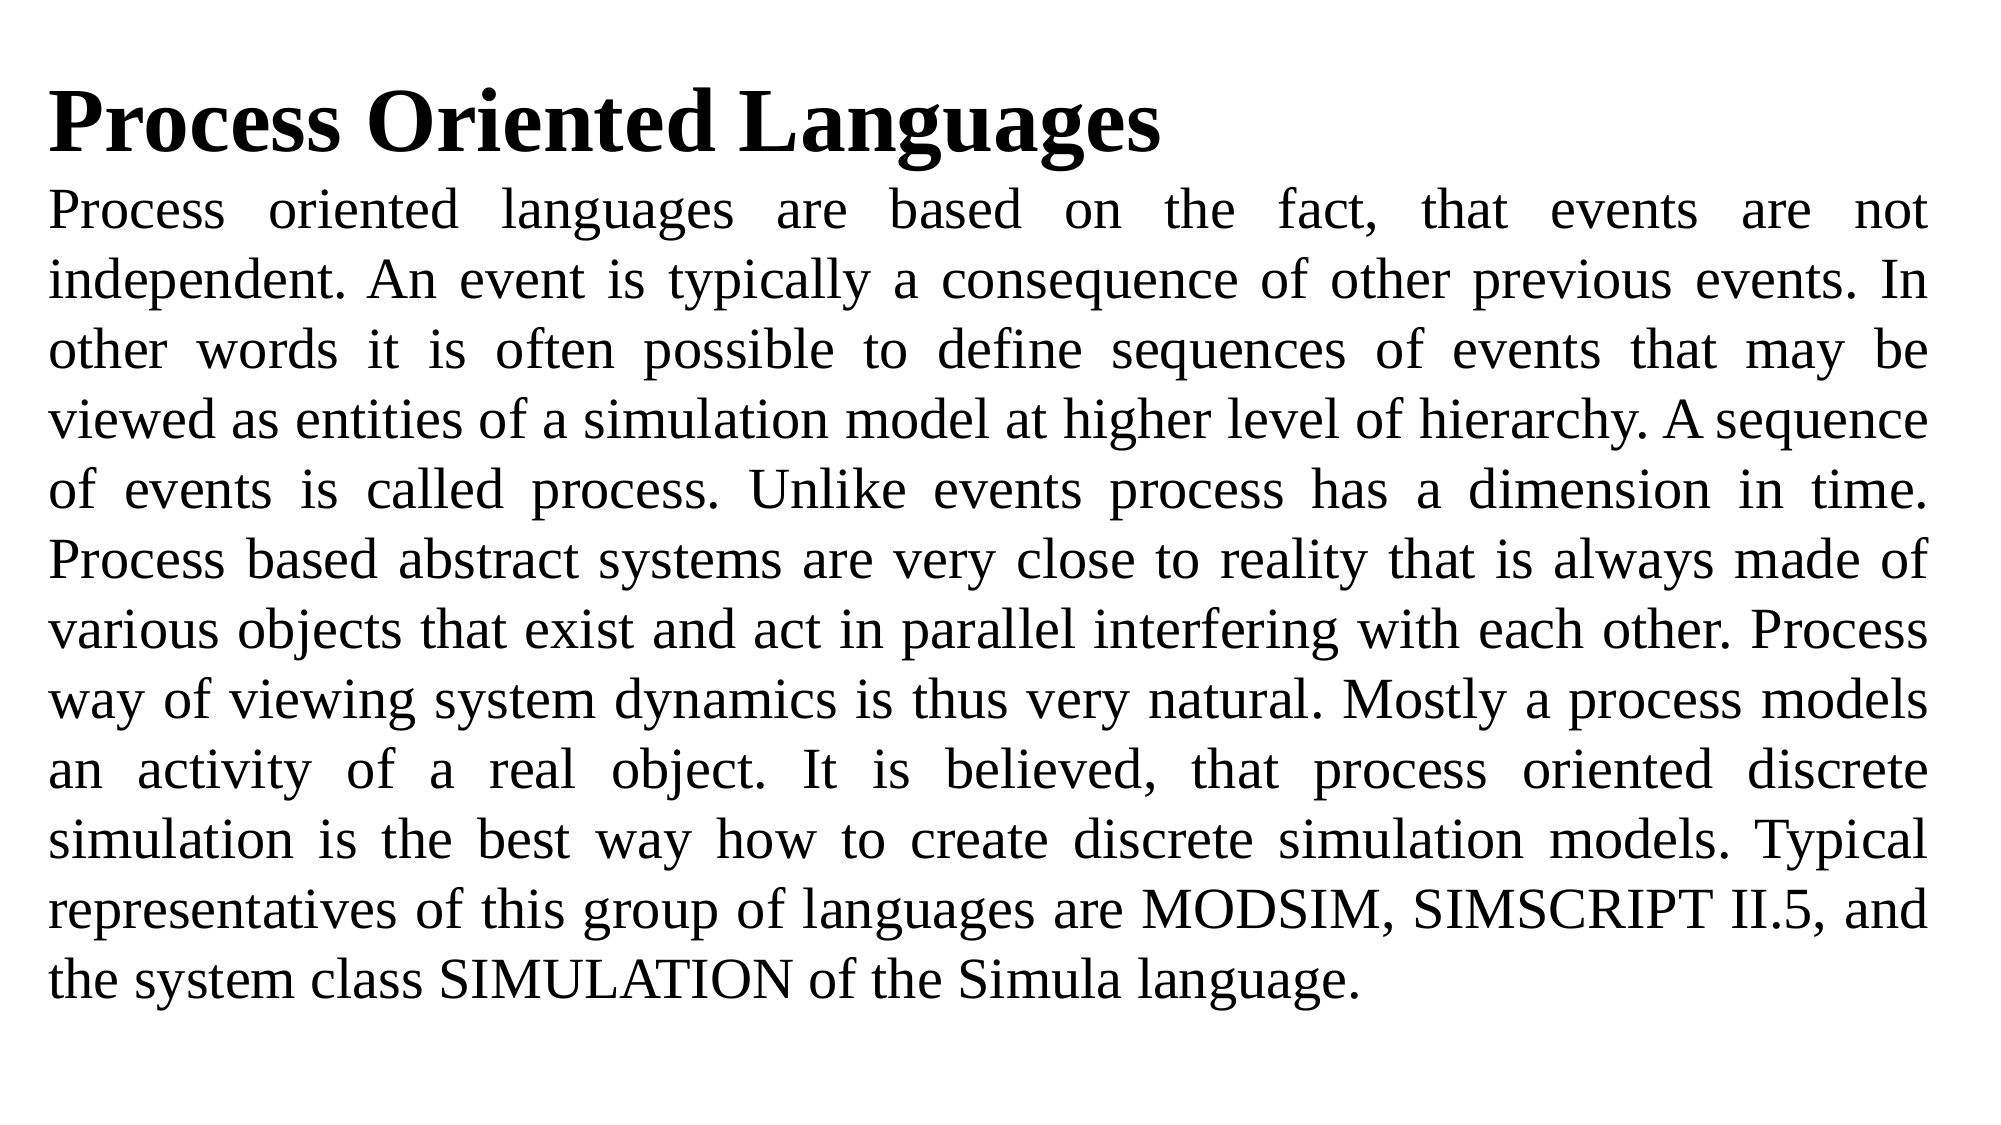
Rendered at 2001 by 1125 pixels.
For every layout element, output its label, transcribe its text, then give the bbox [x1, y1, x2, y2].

text_box Process Oriented Languages Process oriented languages are based on the fact, that events are not independent. An event is typically a consequence of other previous events. In other words it is often possible to define sequences of events that may be viewed as entities of a simulation model at higher level of hierarchy. A sequence of events is called process. Unlike events process has a dimension in time. Process based abstract systems are very close to reality that is always made of various objects that exist and act in parallel interfering with each other. Process way of viewing system dynamics is thus very natural. Mostly a process models an activity of a real object. It is believed, that process oriented discrete simulation is the best way how to create discrete simulation models. Typical representatives of this group of languages are MODSIM, SIMSCRIPT II.5, and the system class SIMULATION of the Simula language. [34, 53, 1946, 1017]
